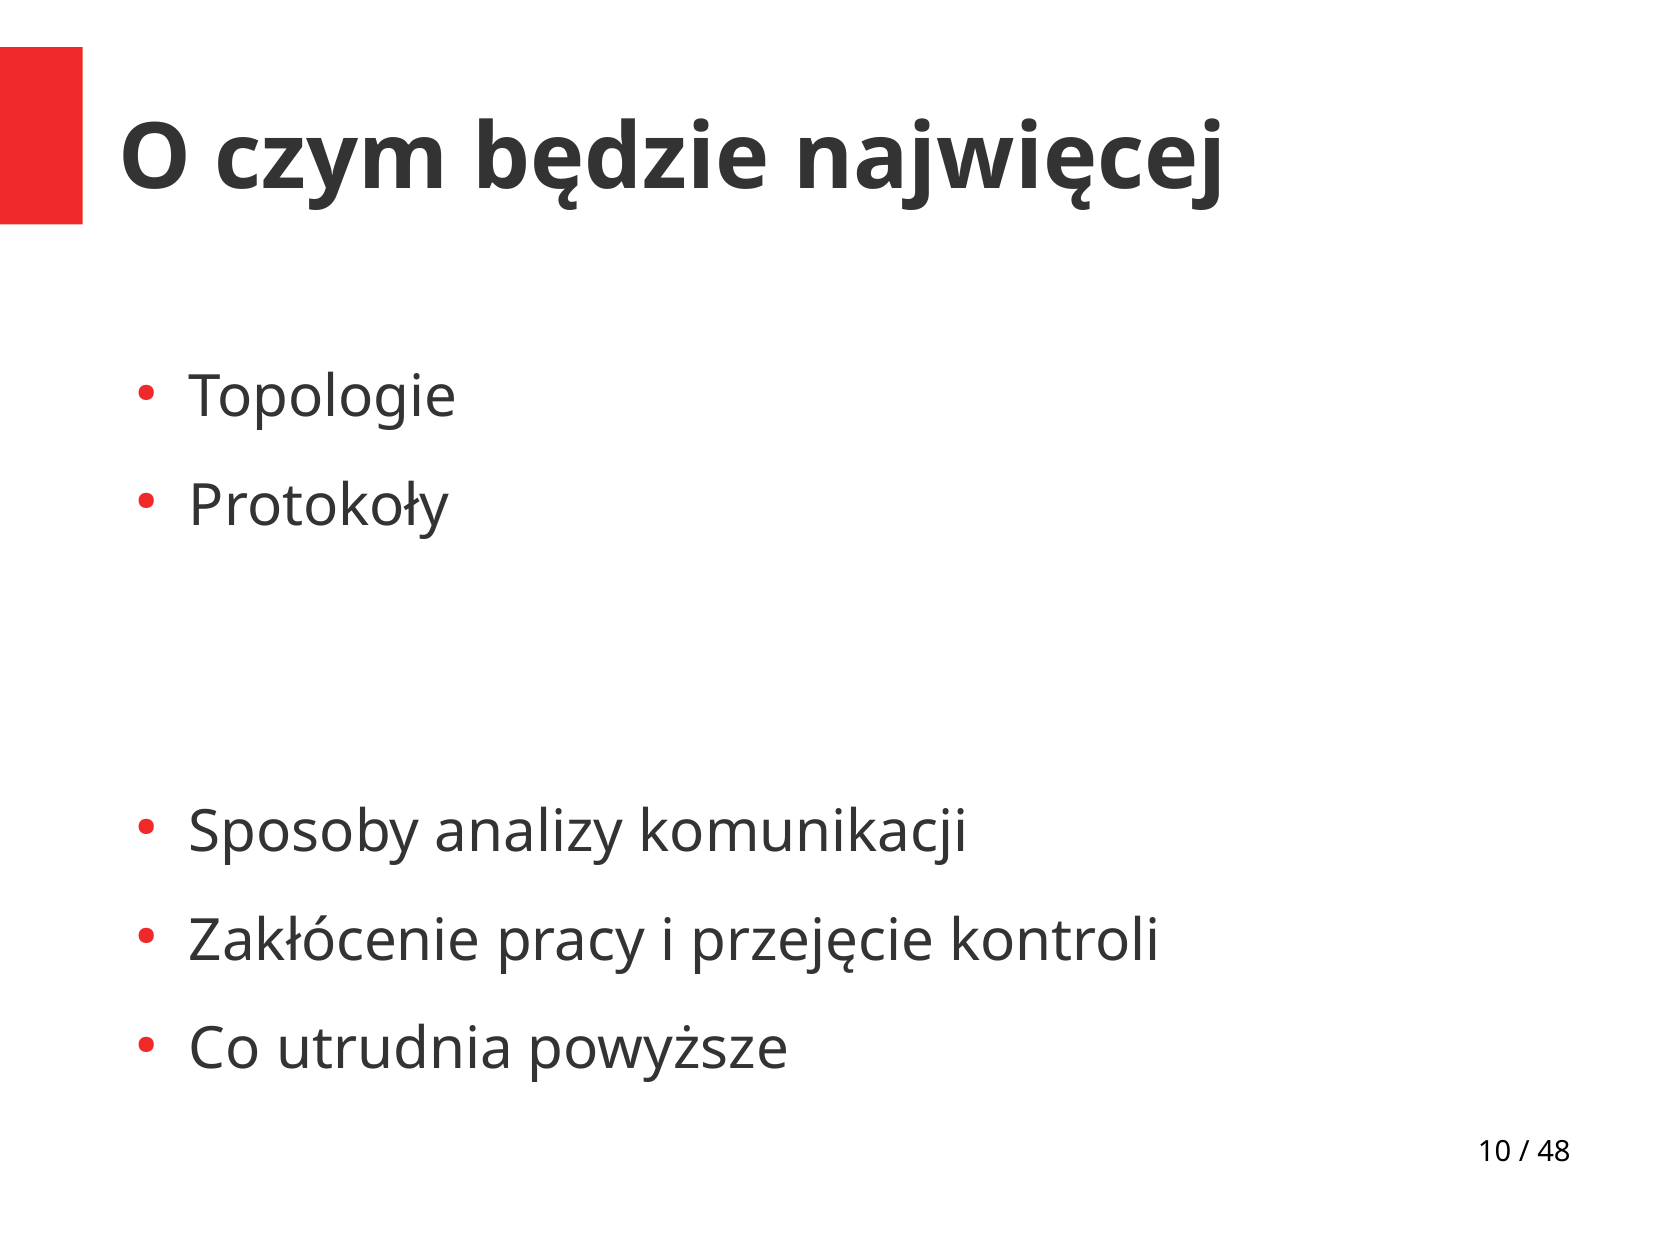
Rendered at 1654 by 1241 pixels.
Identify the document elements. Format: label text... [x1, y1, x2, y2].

list Topologie Protokoły Sposoby analizy komunikacji Zakłócenie pracy i przejęcie kontroli Co utrudnia powyższe [118, 354, 1536, 1074]
title O czym będzie najwięcej [118, 49, 1571, 257]
